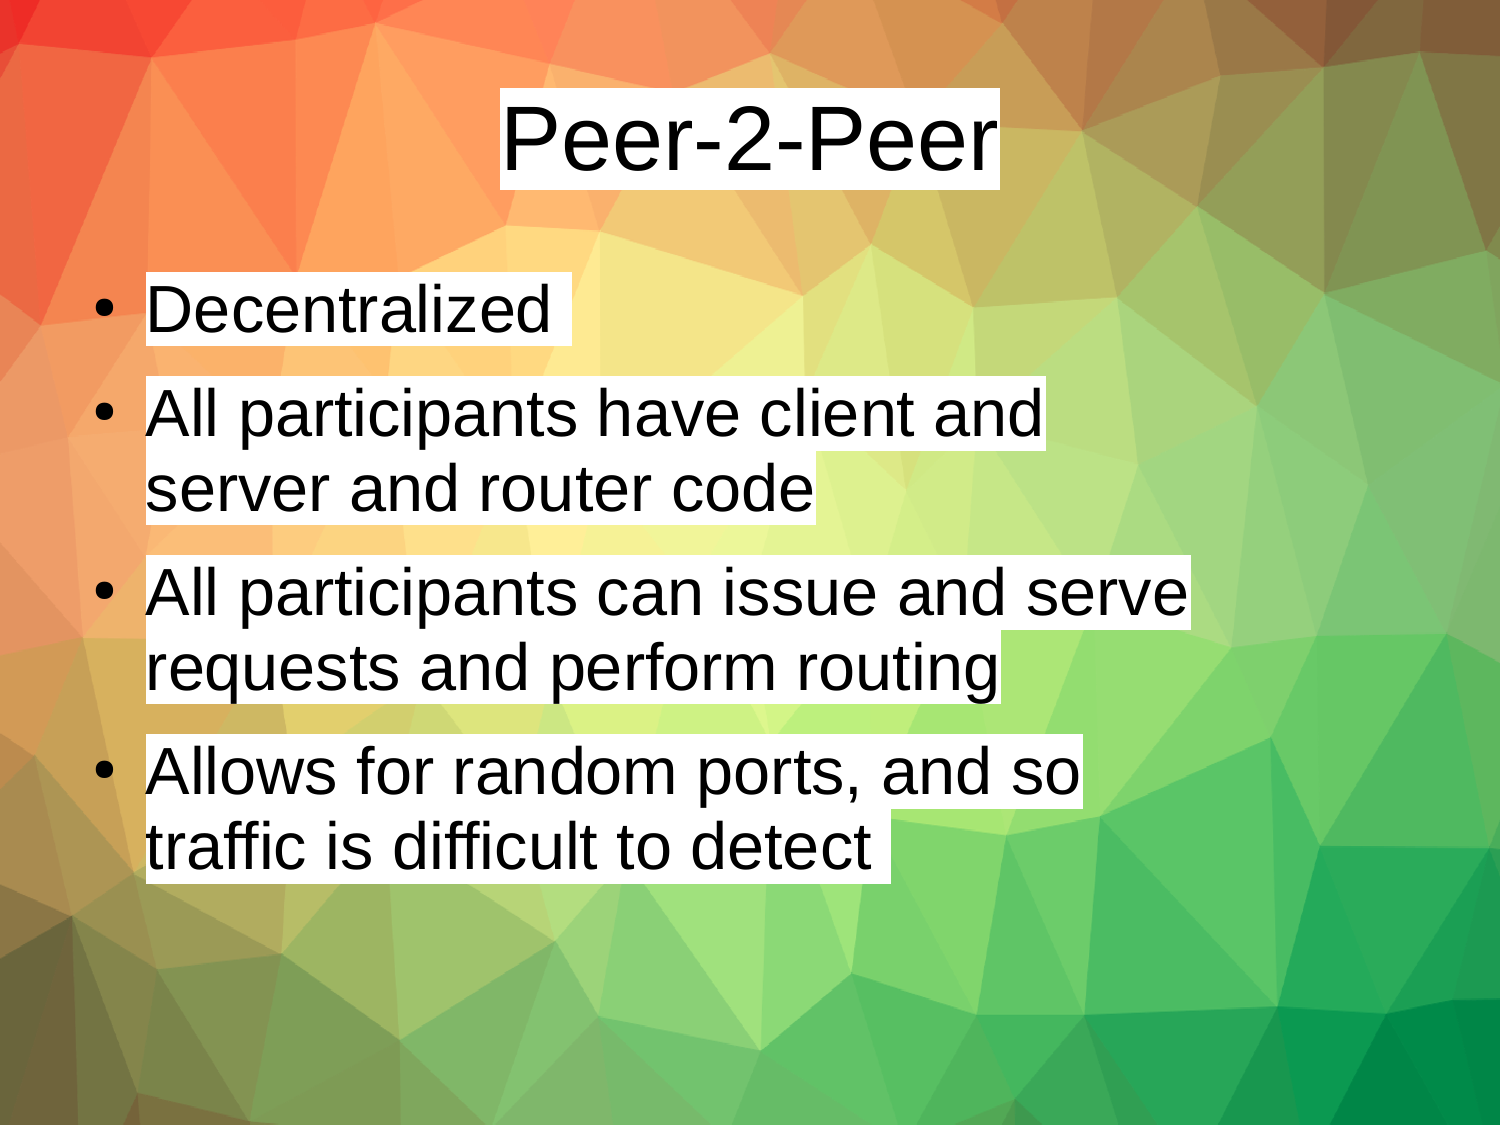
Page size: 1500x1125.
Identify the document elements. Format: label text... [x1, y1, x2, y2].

title Peer-2-Peer [75, 45, 1426, 233]
list Decentralized All participants have client and server and router code All participants can issue and serve requests and perform routing Allows for random ports, and so traffic is difficult to detect [75, 271, 1241, 916]
picture [0, 0, 1500, 1125]
